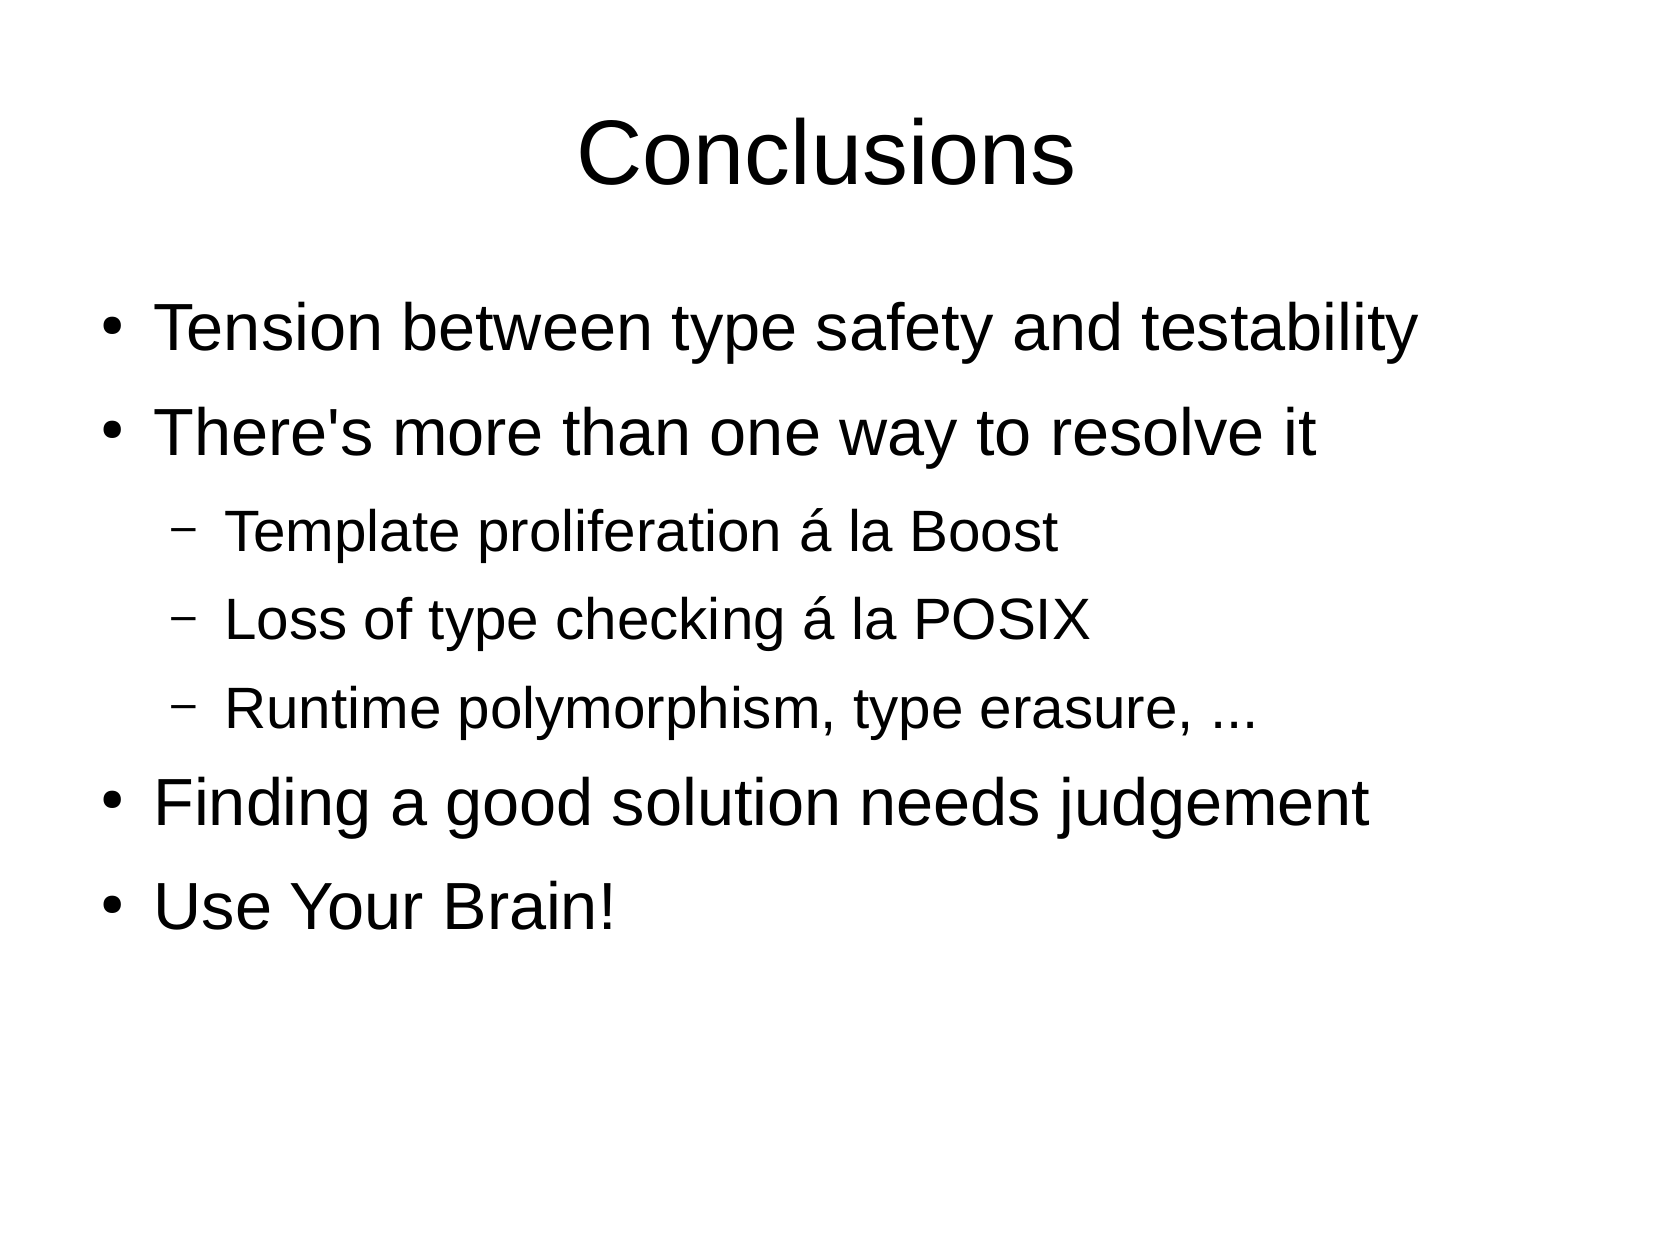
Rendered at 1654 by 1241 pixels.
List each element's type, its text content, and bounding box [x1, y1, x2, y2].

title Conclusions [82, 49, 1571, 257]
list Tension between type safety and testability There's more than one way to resolve it Template proliferation á la Boost Loss of type checking á la POSIX Runtime polymorphism, type erasure, ... Finding a good solution needs judgement Use Your Brain! [82, 290, 1571, 1109]
